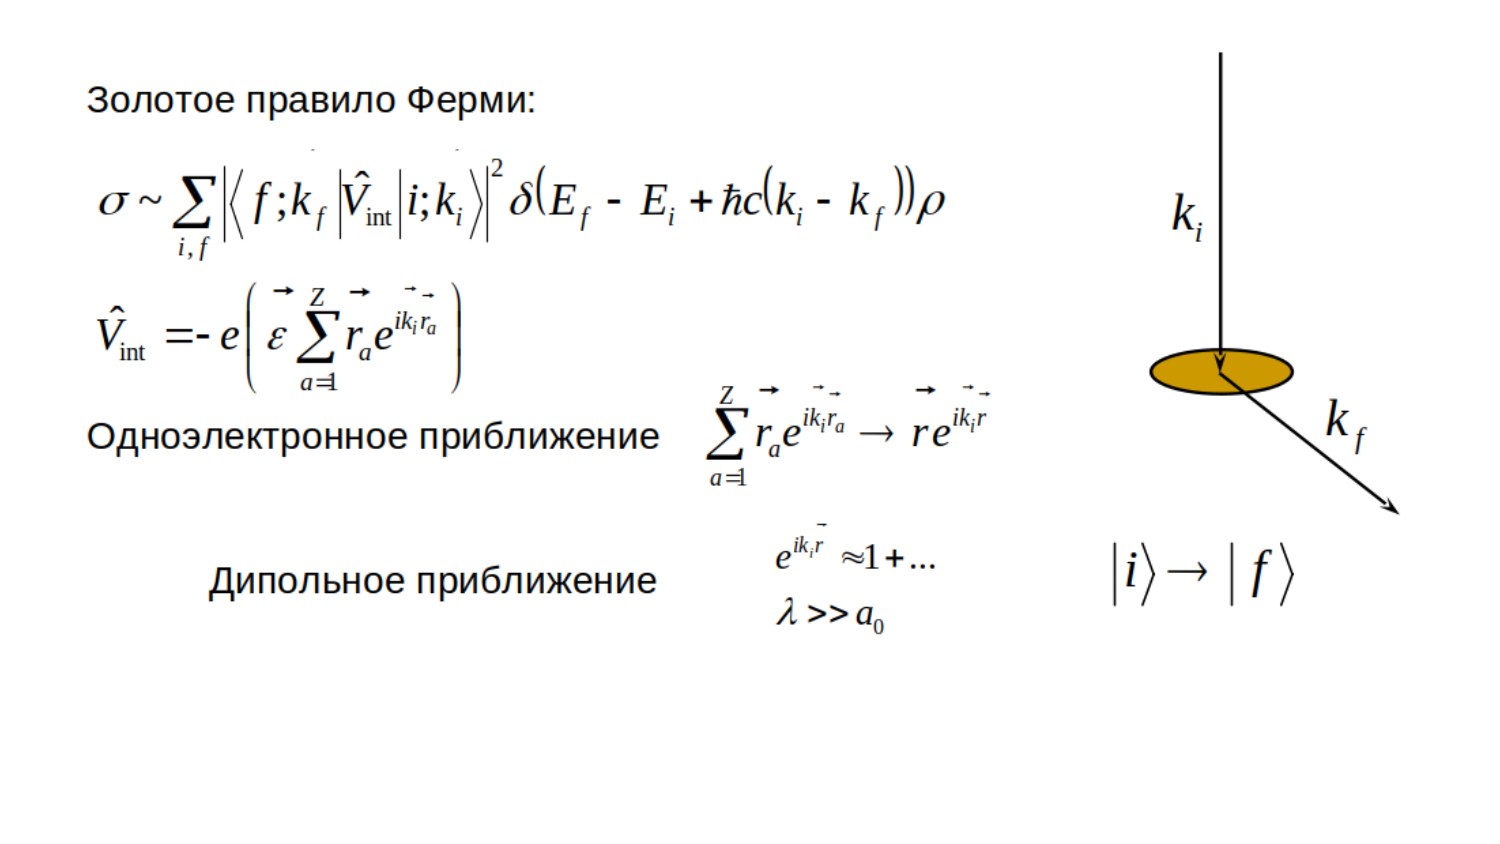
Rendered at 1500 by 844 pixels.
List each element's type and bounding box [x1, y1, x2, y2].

picture [24, 24, 1475, 701]
